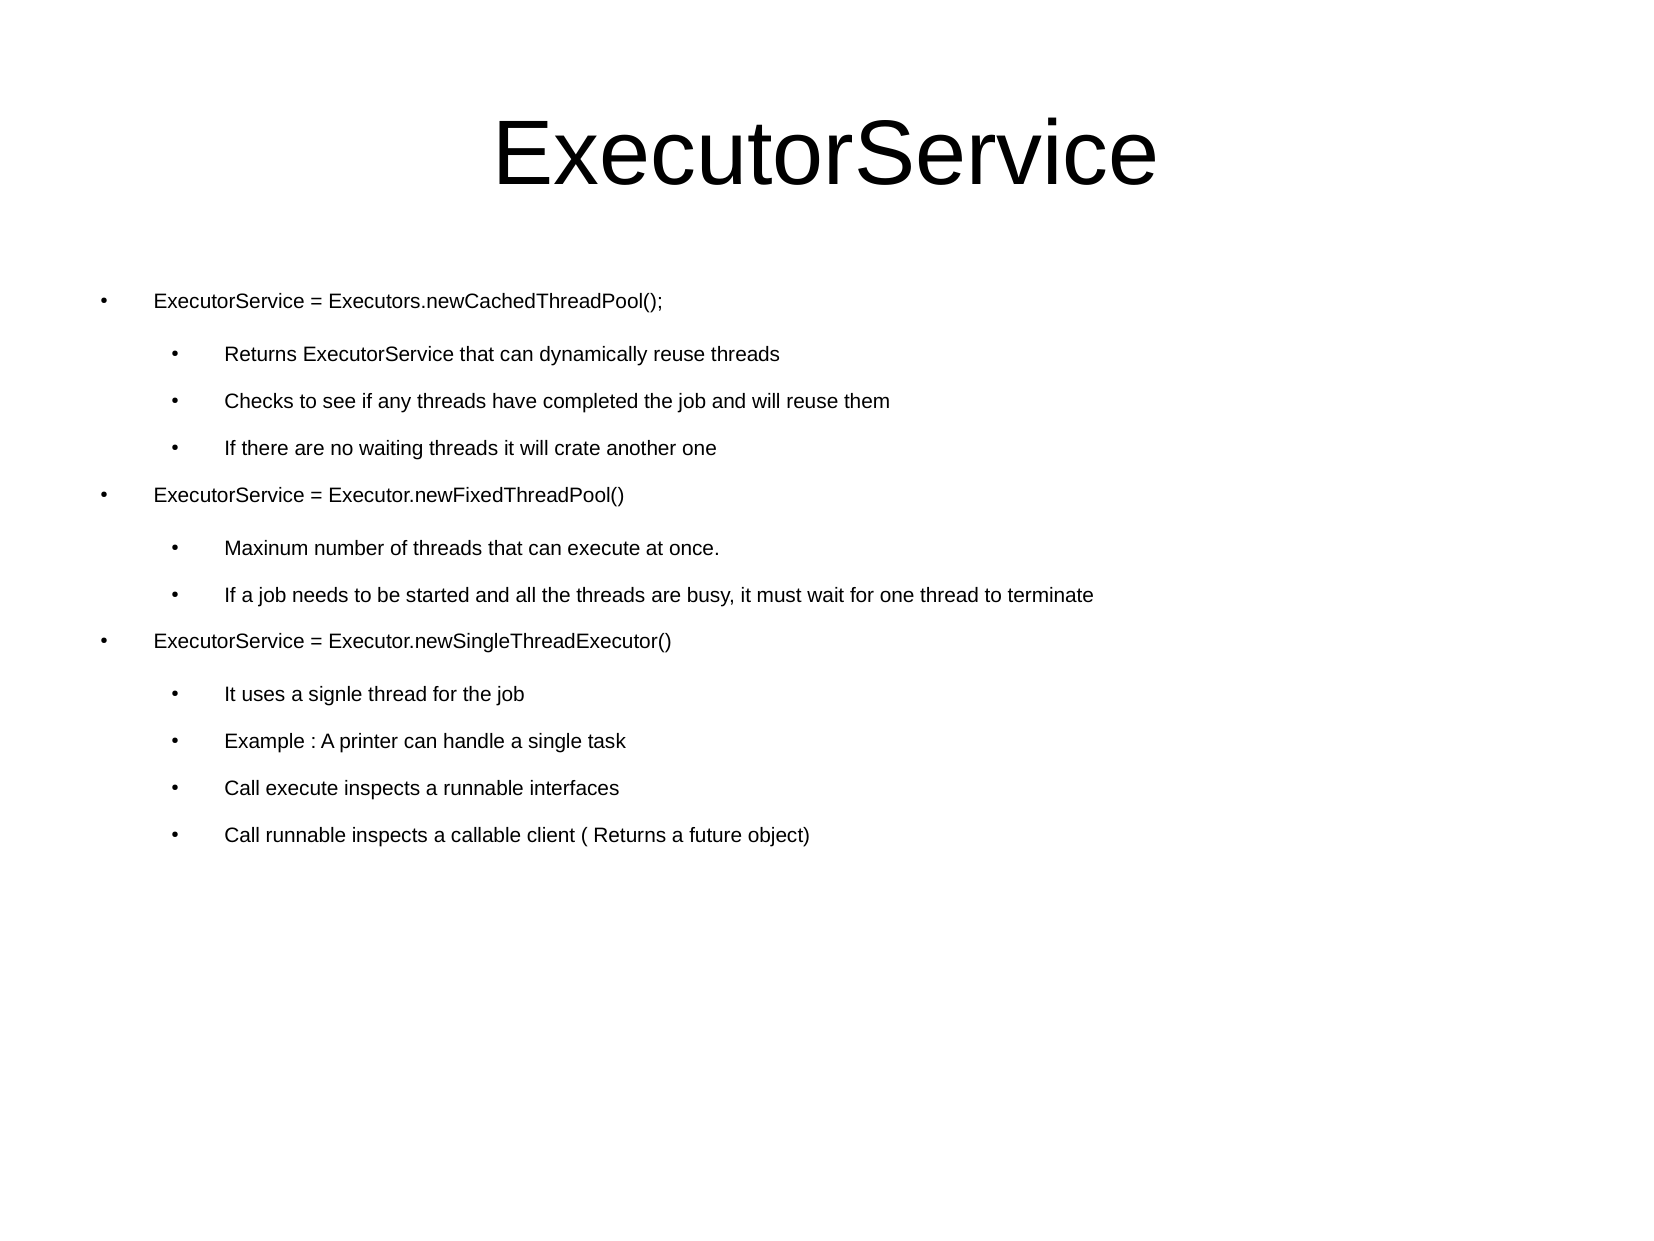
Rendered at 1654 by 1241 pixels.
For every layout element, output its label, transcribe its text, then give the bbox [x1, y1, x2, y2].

list ExecutorService = Executors.newCachedThreadPool(); Returns ExecutorService that can dynamically reuse threads Checks to see if any threads have completed the job and will reuse them If there are no waiting threads it will crate another one ExecutorService = Executor.newFixedThreadPool() Maxinum number of threads that can execute at once. If a job needs to be started and all the threads are busy, it must wait for one thread to terminate ExecutorService = Executor.newSingleThreadExecutor() It uses a signle thread for the job Example : A printer can handle a single task Call execute inspects a runnable interfaces Call runnable inspects a callable client ( Returns a future object) [82, 290, 1571, 1010]
title ExecutorService [82, 49, 1571, 257]
